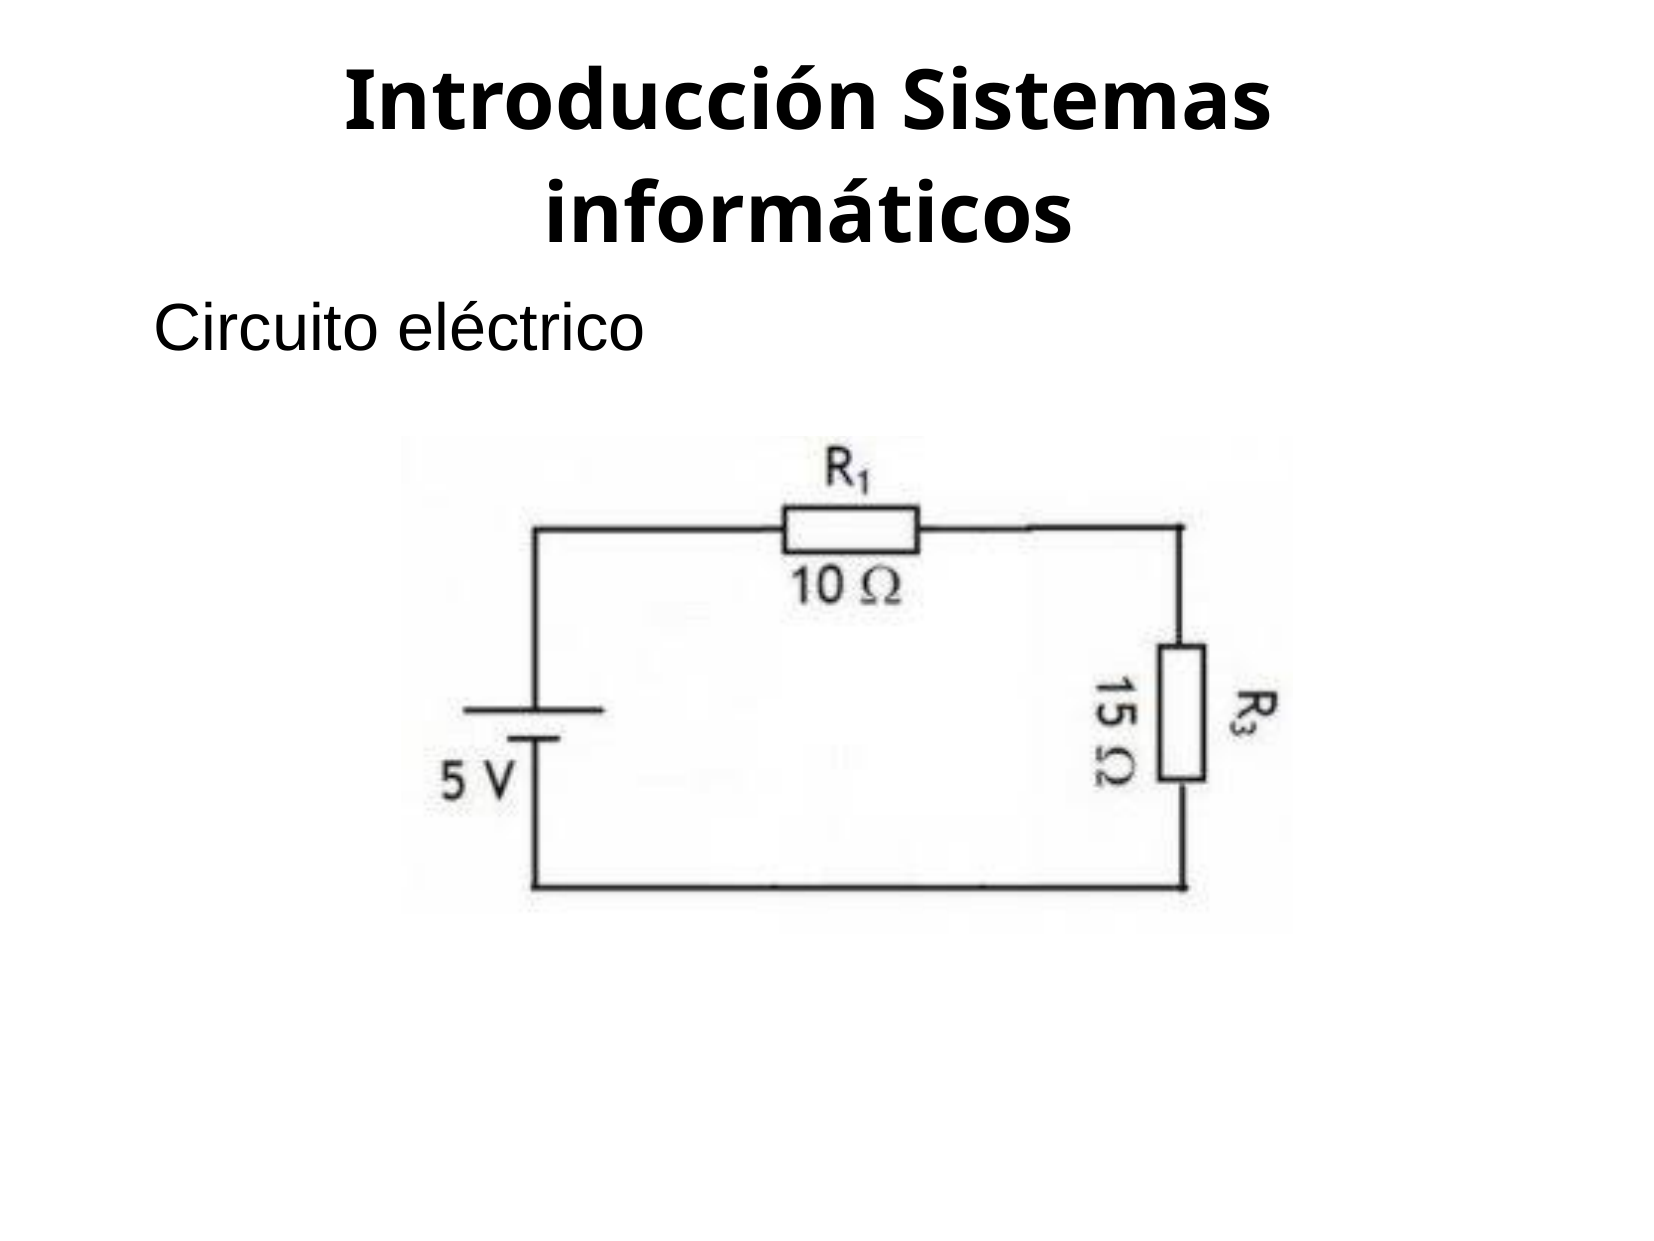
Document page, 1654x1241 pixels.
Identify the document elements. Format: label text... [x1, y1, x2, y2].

title Introducción Sistemas informáticos [177, 70, 1441, 237]
list Circuito eléctrico [82, 290, 721, 402]
picture [401, 436, 1293, 934]
